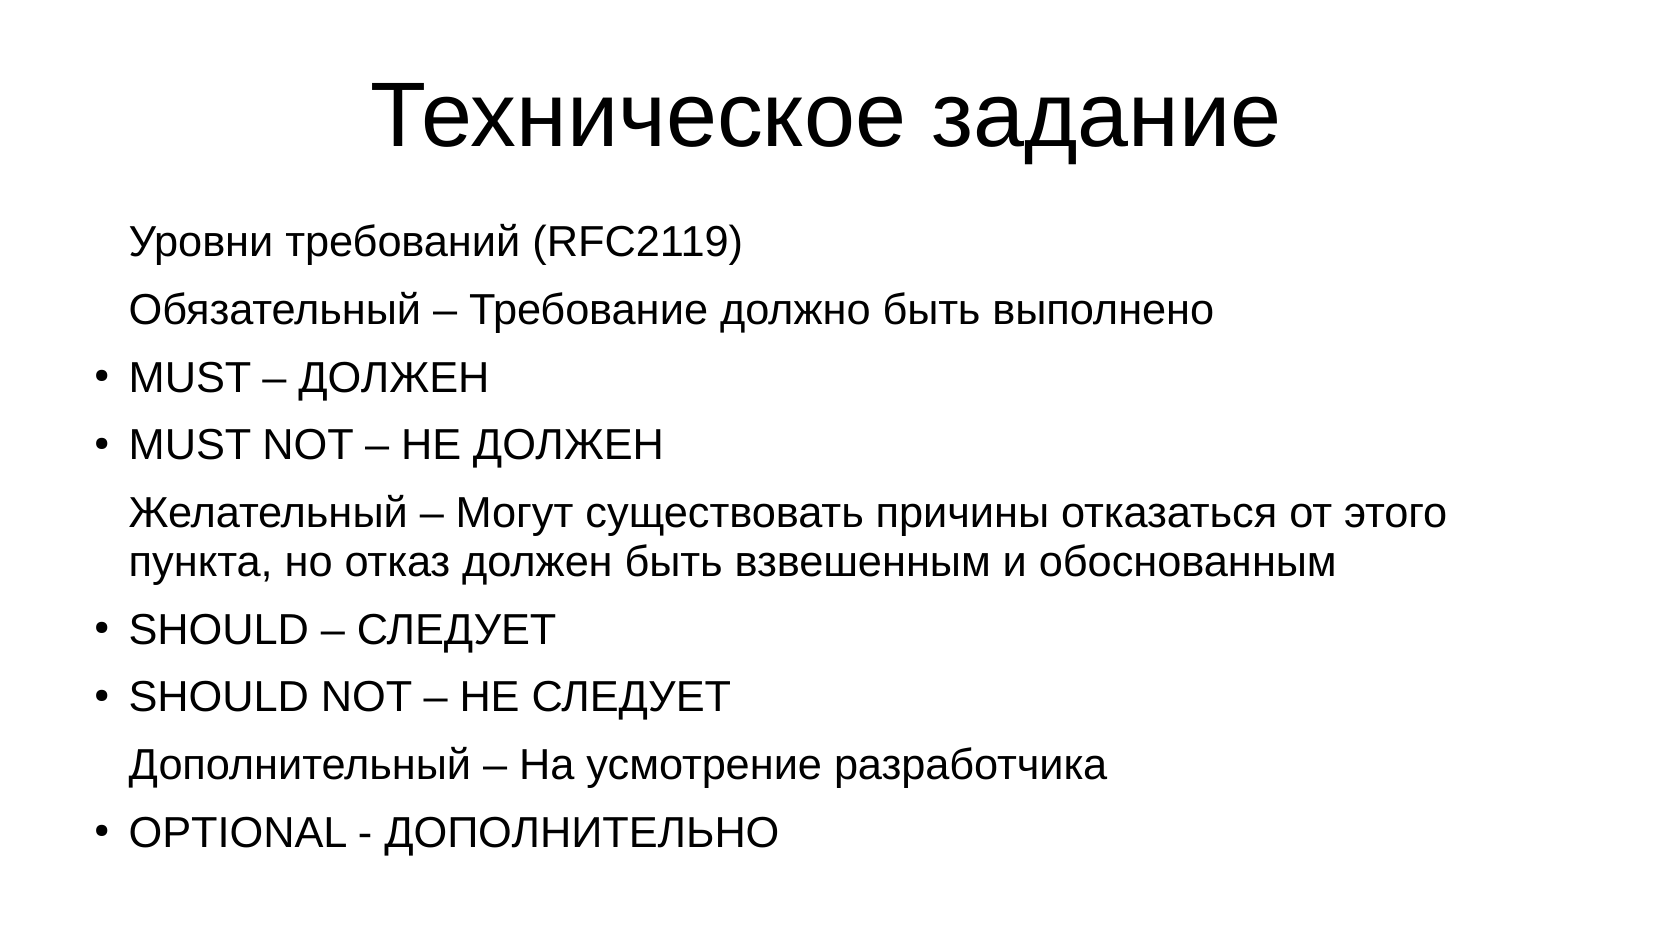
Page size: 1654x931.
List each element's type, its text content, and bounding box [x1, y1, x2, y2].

title Техническое задание [82, 37, 1571, 193]
list Уровни требований (RFC2119) Обязательный – Требование должно быть выполнено MUST – ДОЛЖЕН MUST NOT – НЕ ДОЛЖЕН Желательный – Могут существовать причины отказаться от этого пункта, но отказ должен быть взвешенным и обоснованным SHOULD – СЛЕДУЕТ SHOULD NOT – НЕ СЛЕДУЕТ Дополнительный – На усмотрение разработчика OPTIONAL - ДОПОЛНИТЕЛЬНО [82, 217, 1571, 863]
